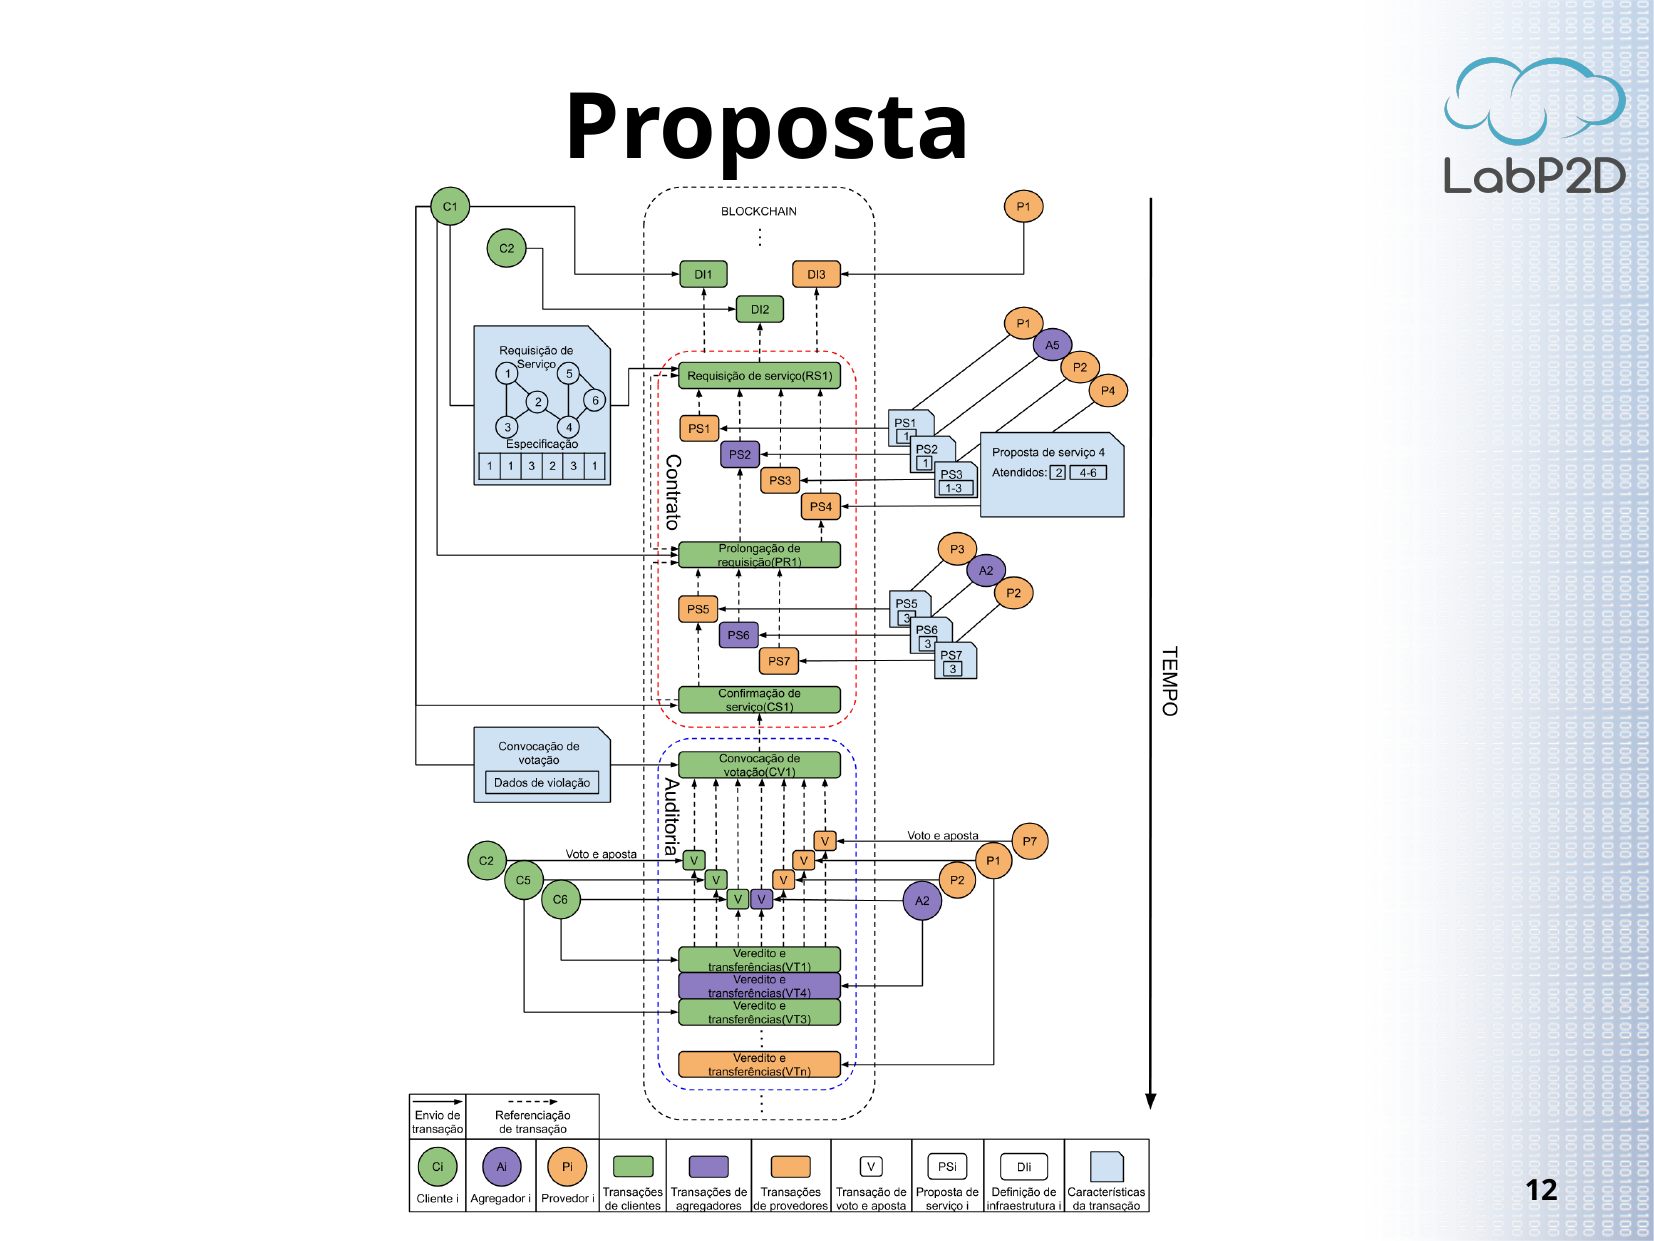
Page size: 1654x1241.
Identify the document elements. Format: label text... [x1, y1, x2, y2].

picture [1360, 1, 1654, 1240]
title Proposta [82, 16, 1453, 231]
picture [392, 177, 1193, 1218]
